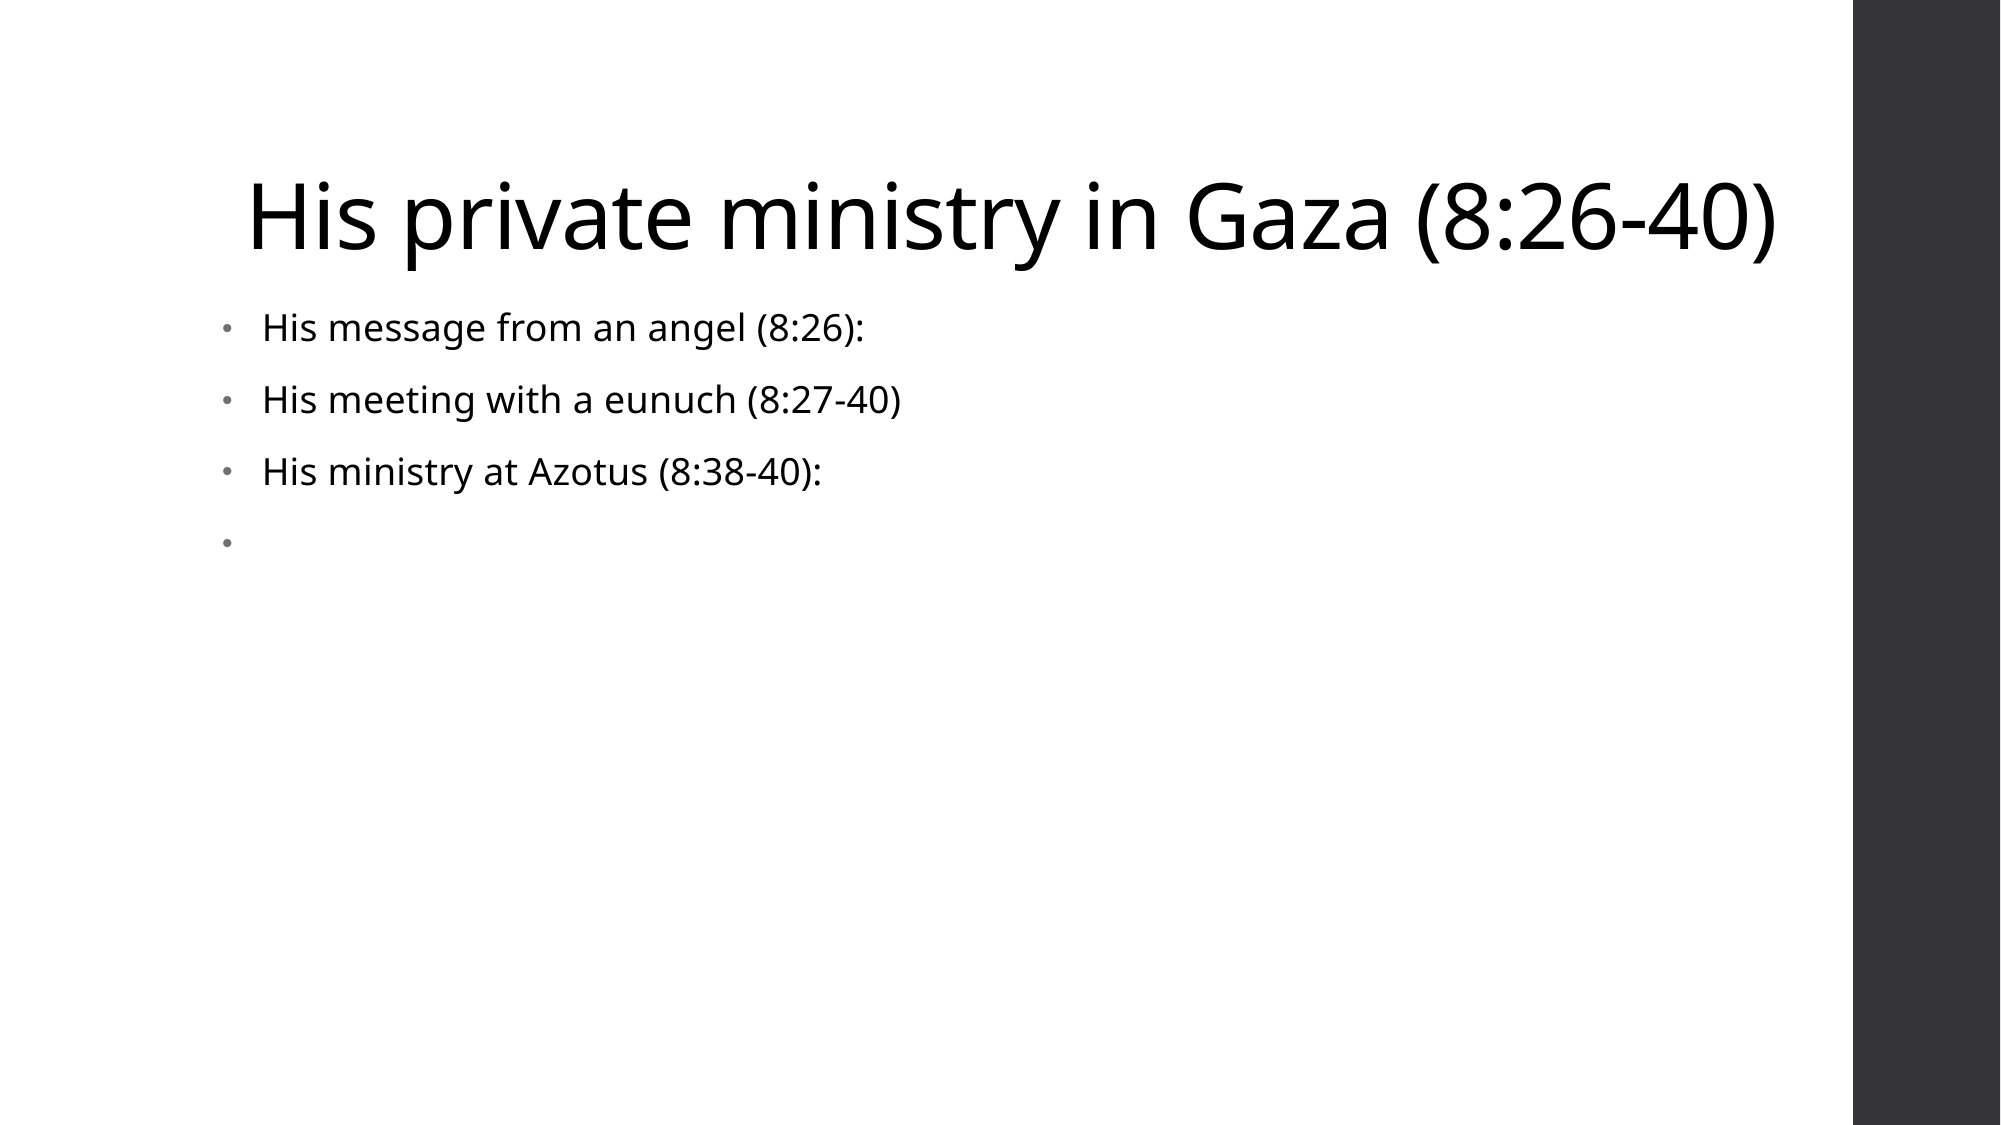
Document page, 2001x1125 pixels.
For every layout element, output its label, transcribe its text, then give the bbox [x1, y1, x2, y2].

title His private ministry in Gaza (8:26-40) [206, 60, 1797, 278]
list His message from an angel (8:26): His meeting with a eunuch (8:27-40) His ministry at Azotus (8:38-40): [206, 299, 1617, 1014]
